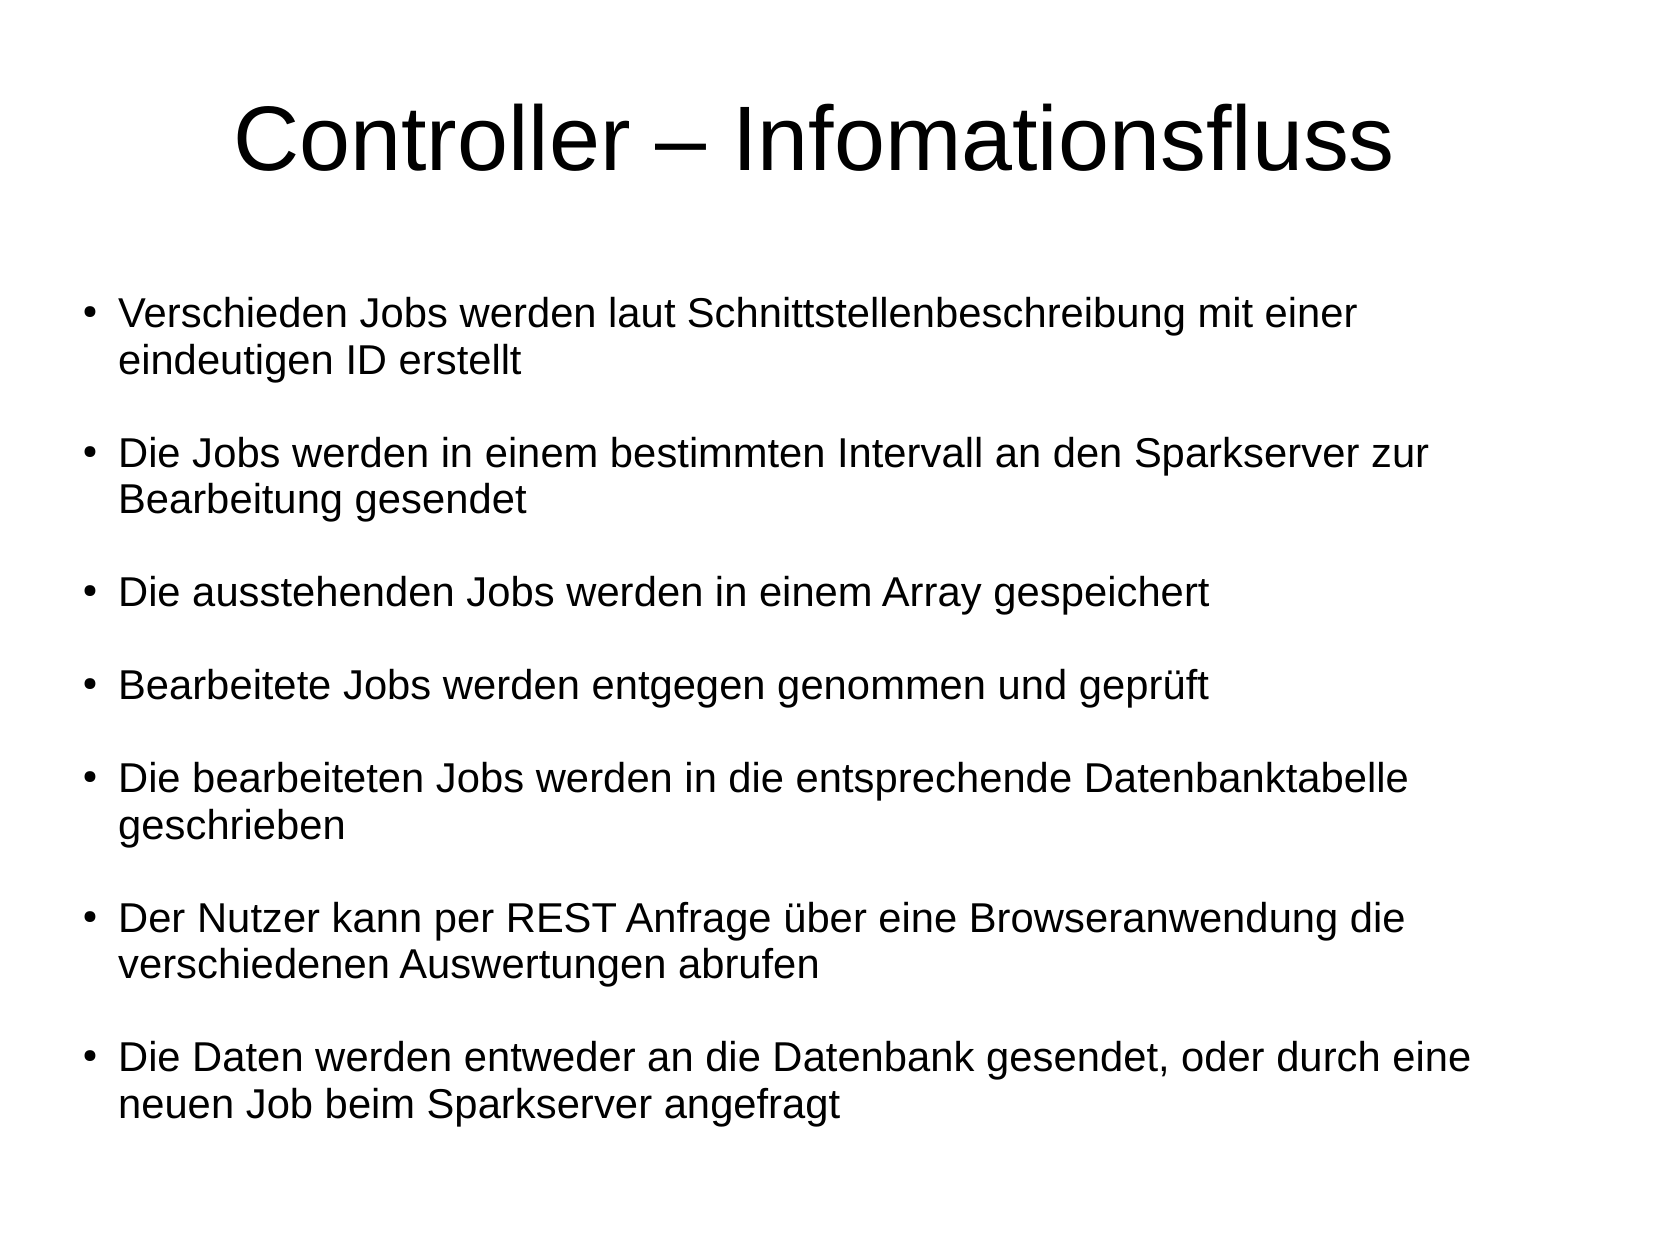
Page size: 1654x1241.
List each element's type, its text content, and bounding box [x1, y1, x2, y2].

subtitle Verschieden Jobs werden laut Schnittstellenbeschreibung mit einer eindeutigen ID erstellt Die Jobs werden in einem bestimmten Intervall an den Sparkserver zur Bearbeitung gesendet Die ausstehenden Jobs werden in einem Array gespeichert Bearbeitete Jobs werden entgegen genommen und geprüft Die bearbeiteten Jobs werden in die entsprechende Datenbanktabelle geschrieben Der Nutzer kann per REST Anfrage über eine Browseranwendung die verschiedenen Auswertungen abrufen Die Daten werden entweder an die Datenbank gesendet, oder durch eine neuen Job beim Sparkserver angefragt [82, 290, 1571, 1220]
title Controller – Infomationsfluss [70, 35, 1559, 243]
